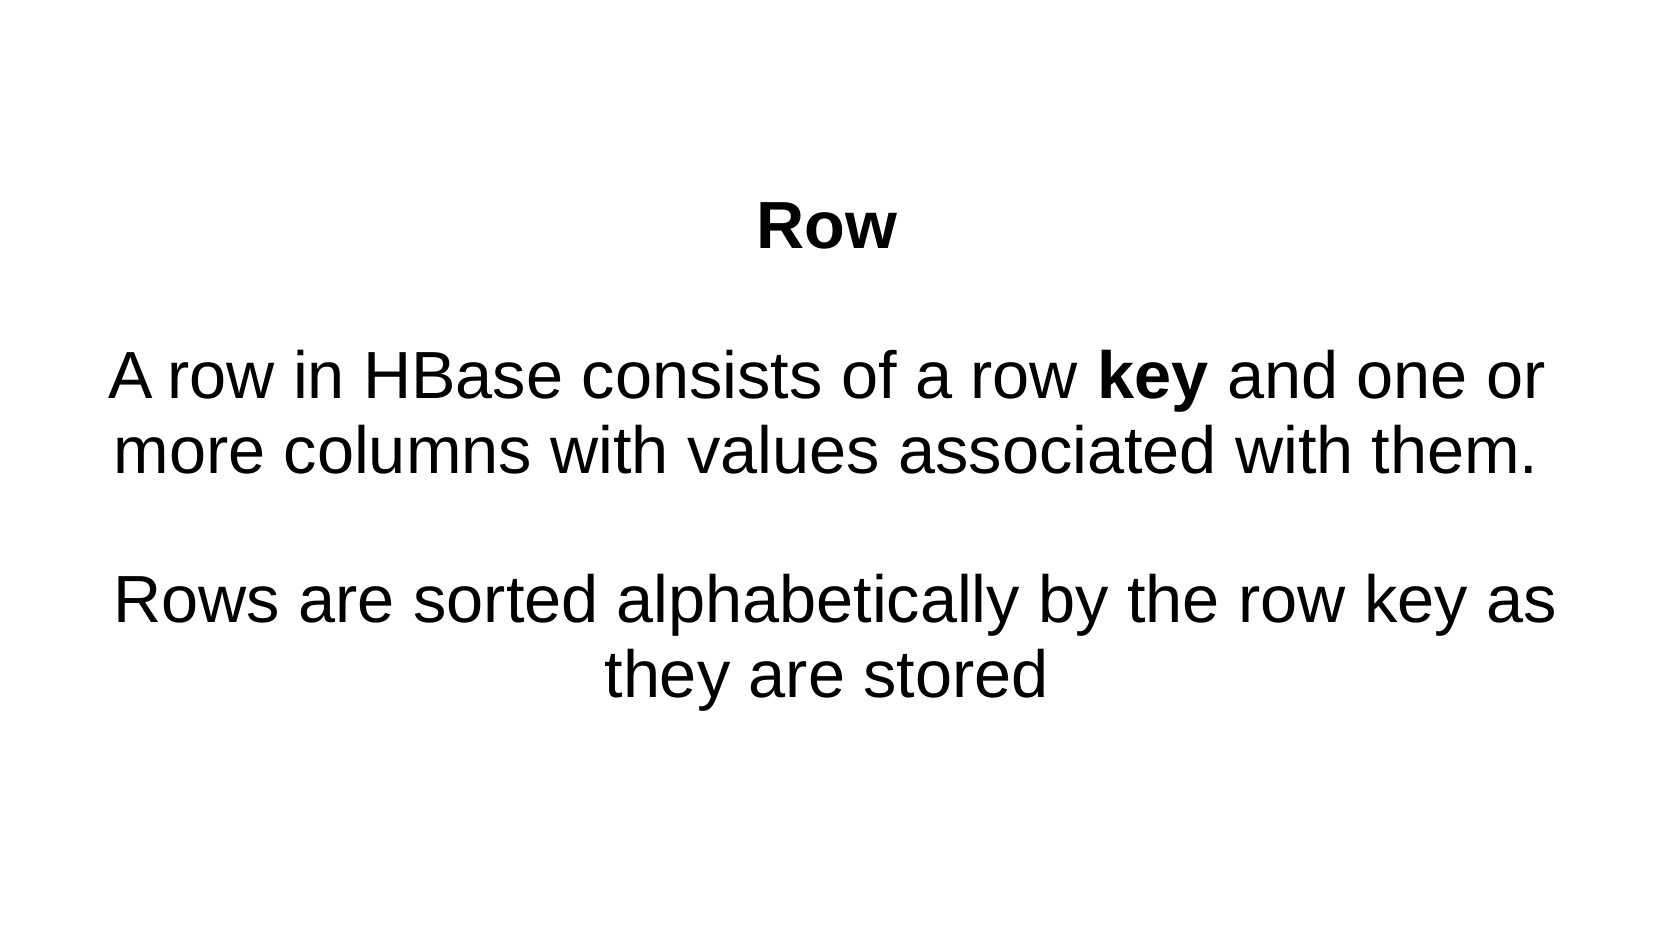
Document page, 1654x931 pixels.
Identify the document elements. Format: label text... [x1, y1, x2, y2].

subtitle Row A row in HBase consists of a row key and one or more columns with values associated with them. Rows are sorted alphabetically by the row key as they are stored [82, 75, 1571, 826]
